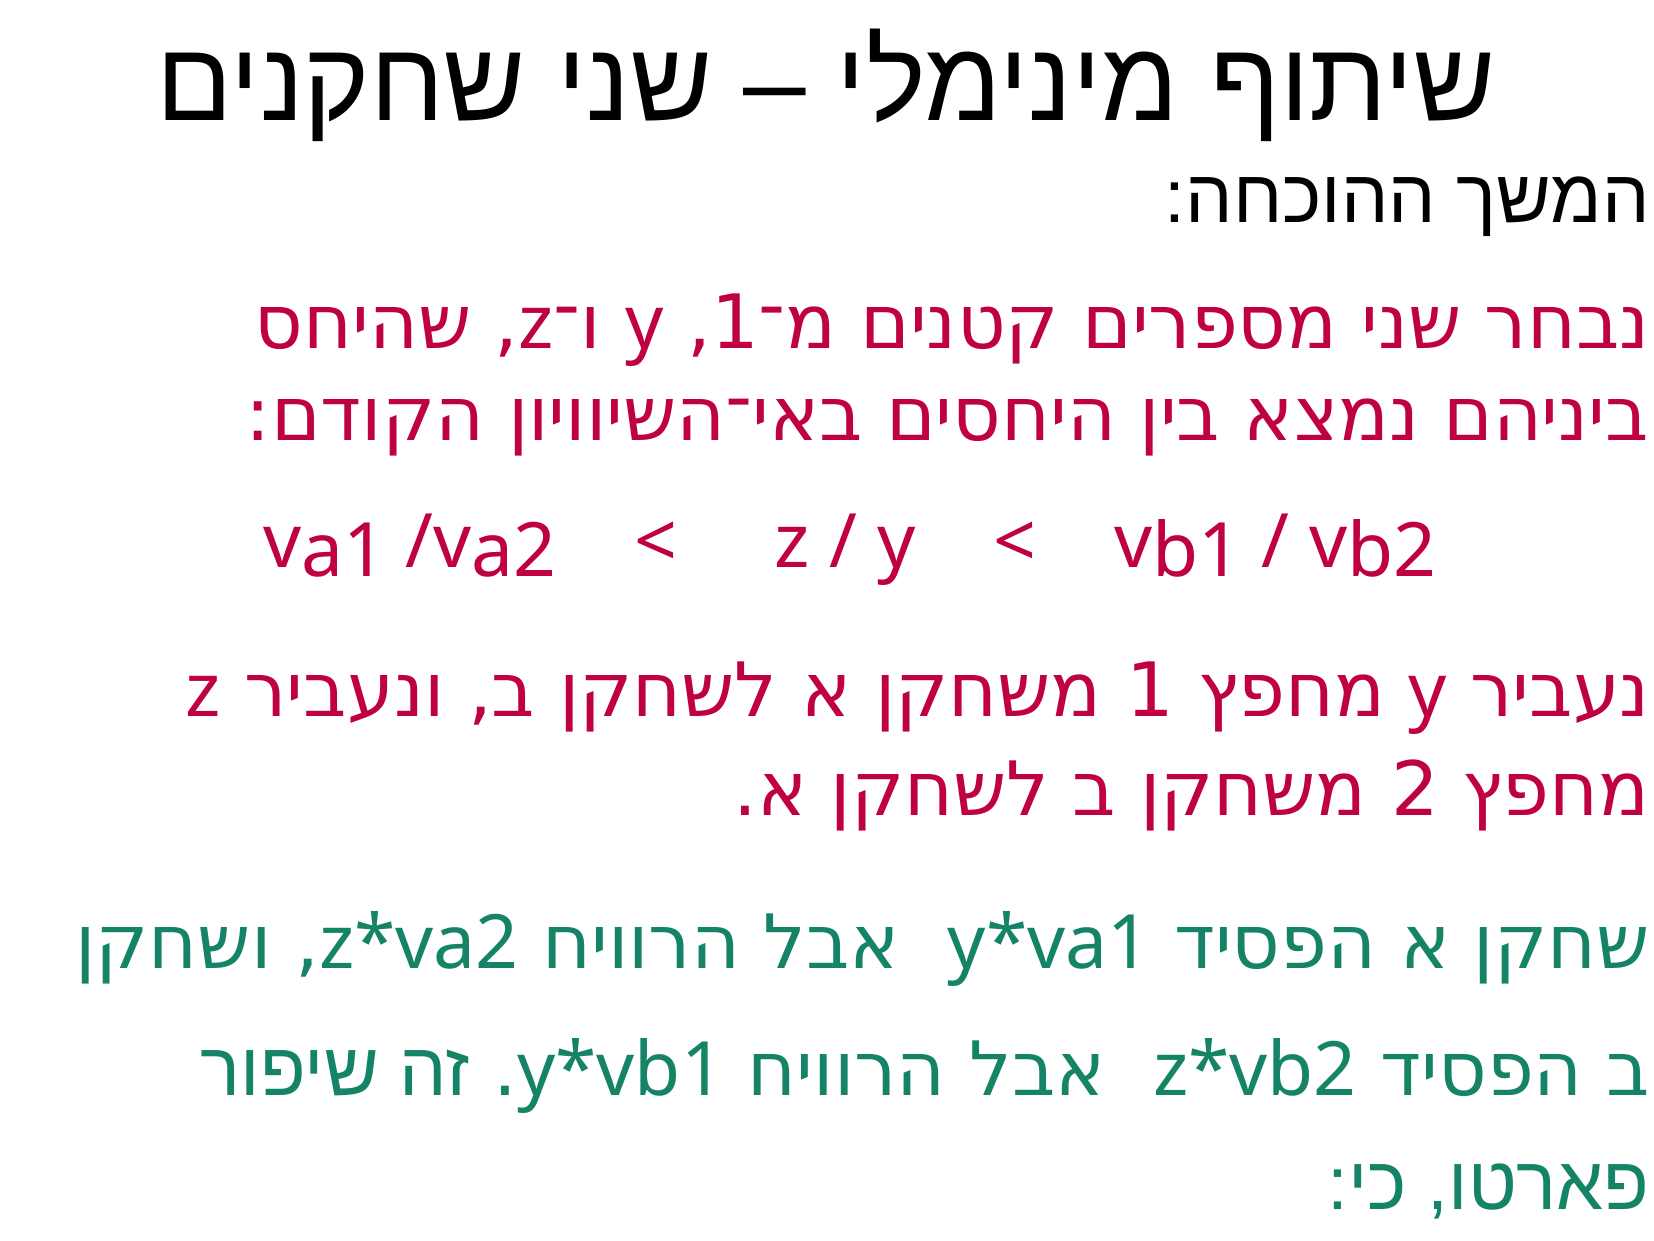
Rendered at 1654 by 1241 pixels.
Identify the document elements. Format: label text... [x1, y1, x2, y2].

title שיתוף מינימלי – שני שחקנים [0, 0, 1654, 163]
list המשך ההוכחה: נבחר שני מספרים קטנים מ־1, y ו־z, שהיחס ביניהם נמצא בין היחסים באי־השיוויון הקודם: va1 /va2 < z / y < vb1 / vb2 נעביר y מחפץ 1 משחקן א לשחקן ב, ונעביר z מחפץ 2 משחקן ב לשחקן א. שחקן א הפסיד y*va1 אבל הרוויח z*va2, ושחקן ב הפסיד z*vb2 אבל הרוויח y*vb1. זה שיפור פארטו, כי: z*va2 > y*va1 y*vb1 > z*vb2 מכאן, שהחלוקה הלא-מסודרת אינה יעילה-פארטו. *** [30, 154, 1651, 1231]
